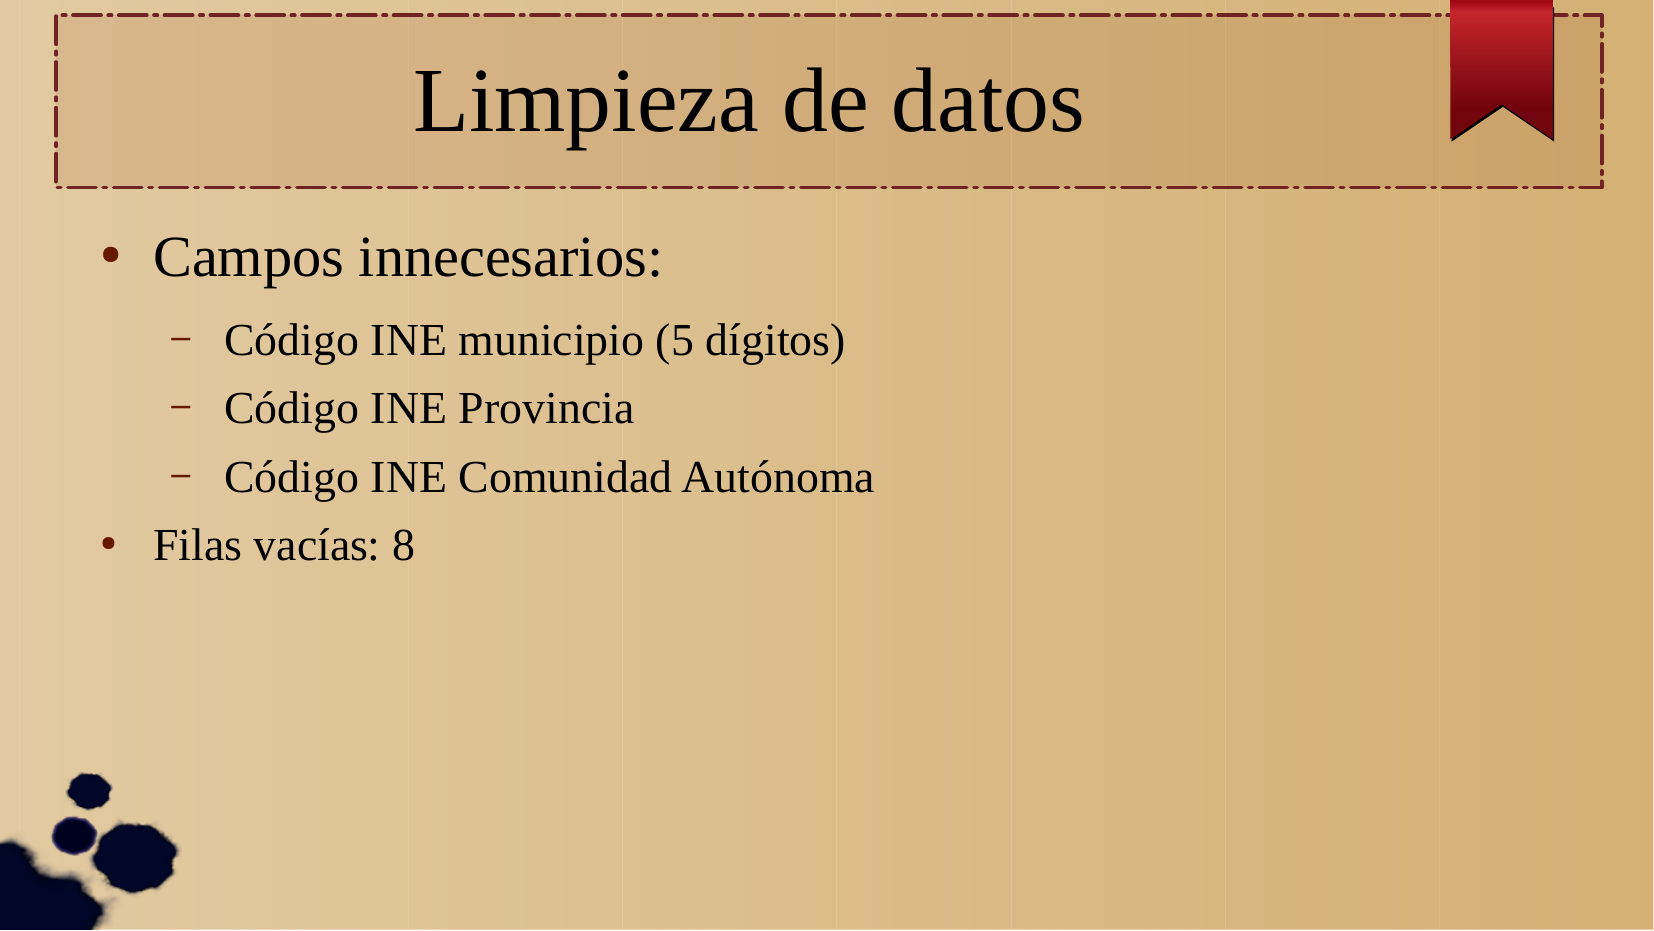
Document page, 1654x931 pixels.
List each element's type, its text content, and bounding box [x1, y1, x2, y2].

title Limpieza de datos [59, 11, 1441, 189]
list Campos innecesarios: Código INE municipio (5 dígitos) Código INE Provincia Código INE Comunidad Autónoma Filas vacías: 8 [82, 224, 1571, 764]
